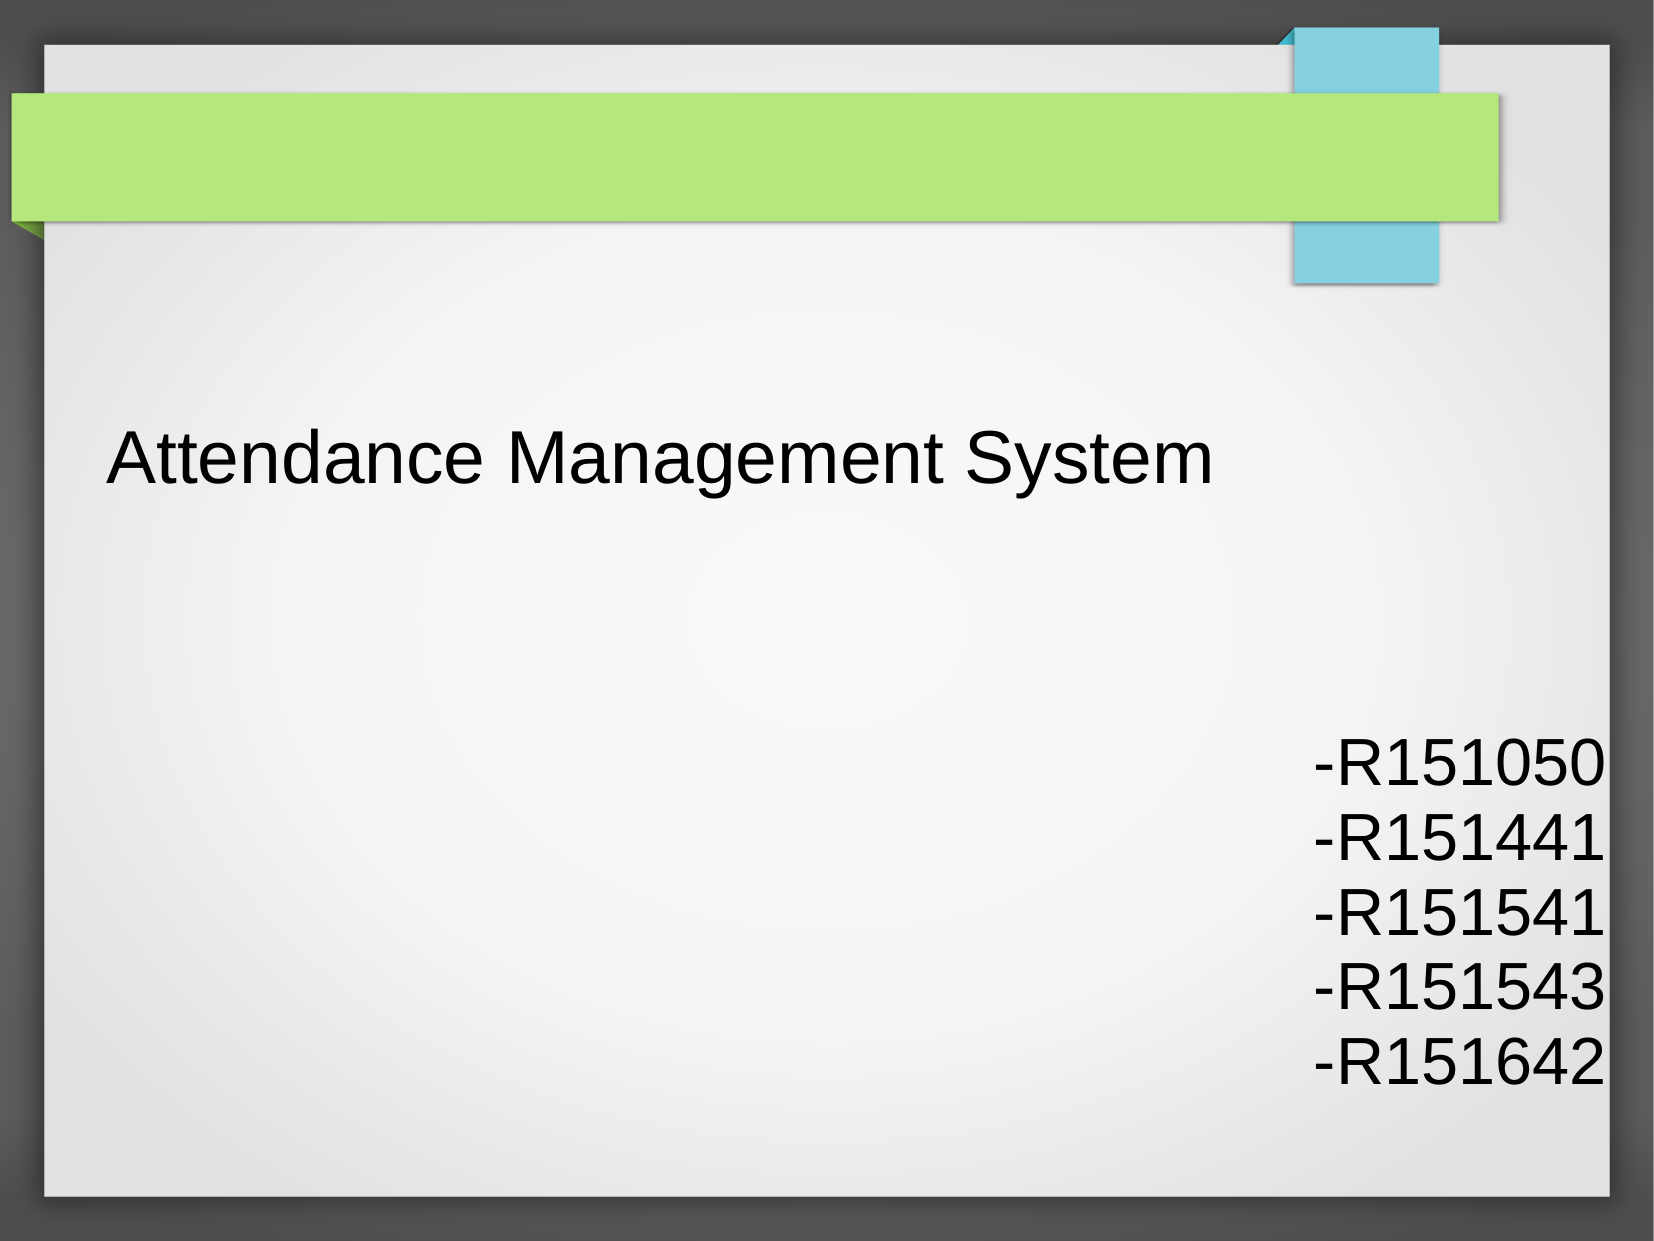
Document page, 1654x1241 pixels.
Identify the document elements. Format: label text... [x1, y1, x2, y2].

text_box -R151050 -R151441 -R151541 -R151543 -R151642 [118, 402, 1607, 1123]
title Attendance Management System [106, 354, 1595, 562]
picture [0, 0, 1654, 1241]
